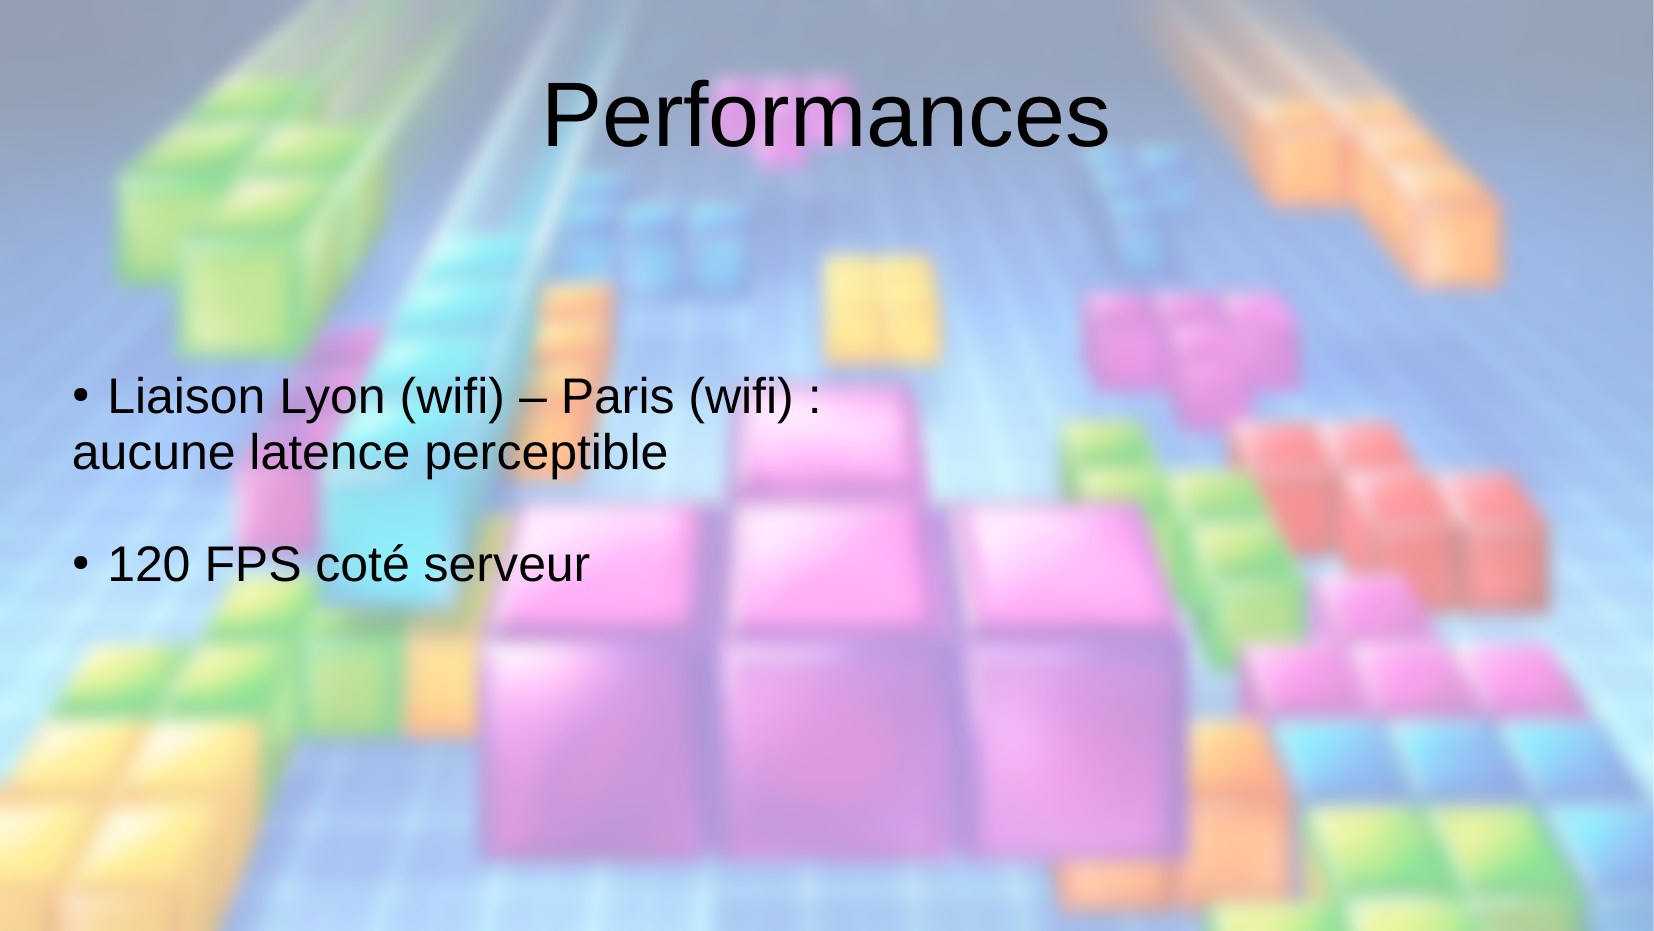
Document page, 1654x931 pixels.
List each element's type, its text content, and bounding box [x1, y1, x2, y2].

title Performances [82, 37, 1571, 193]
subtitle Liaison Lyon (wifi) – Paris (wifi) : aucune latence perceptible 120 FPS coté serveur [71, 210, 1561, 751]
picture [0, 0, 1654, 931]
